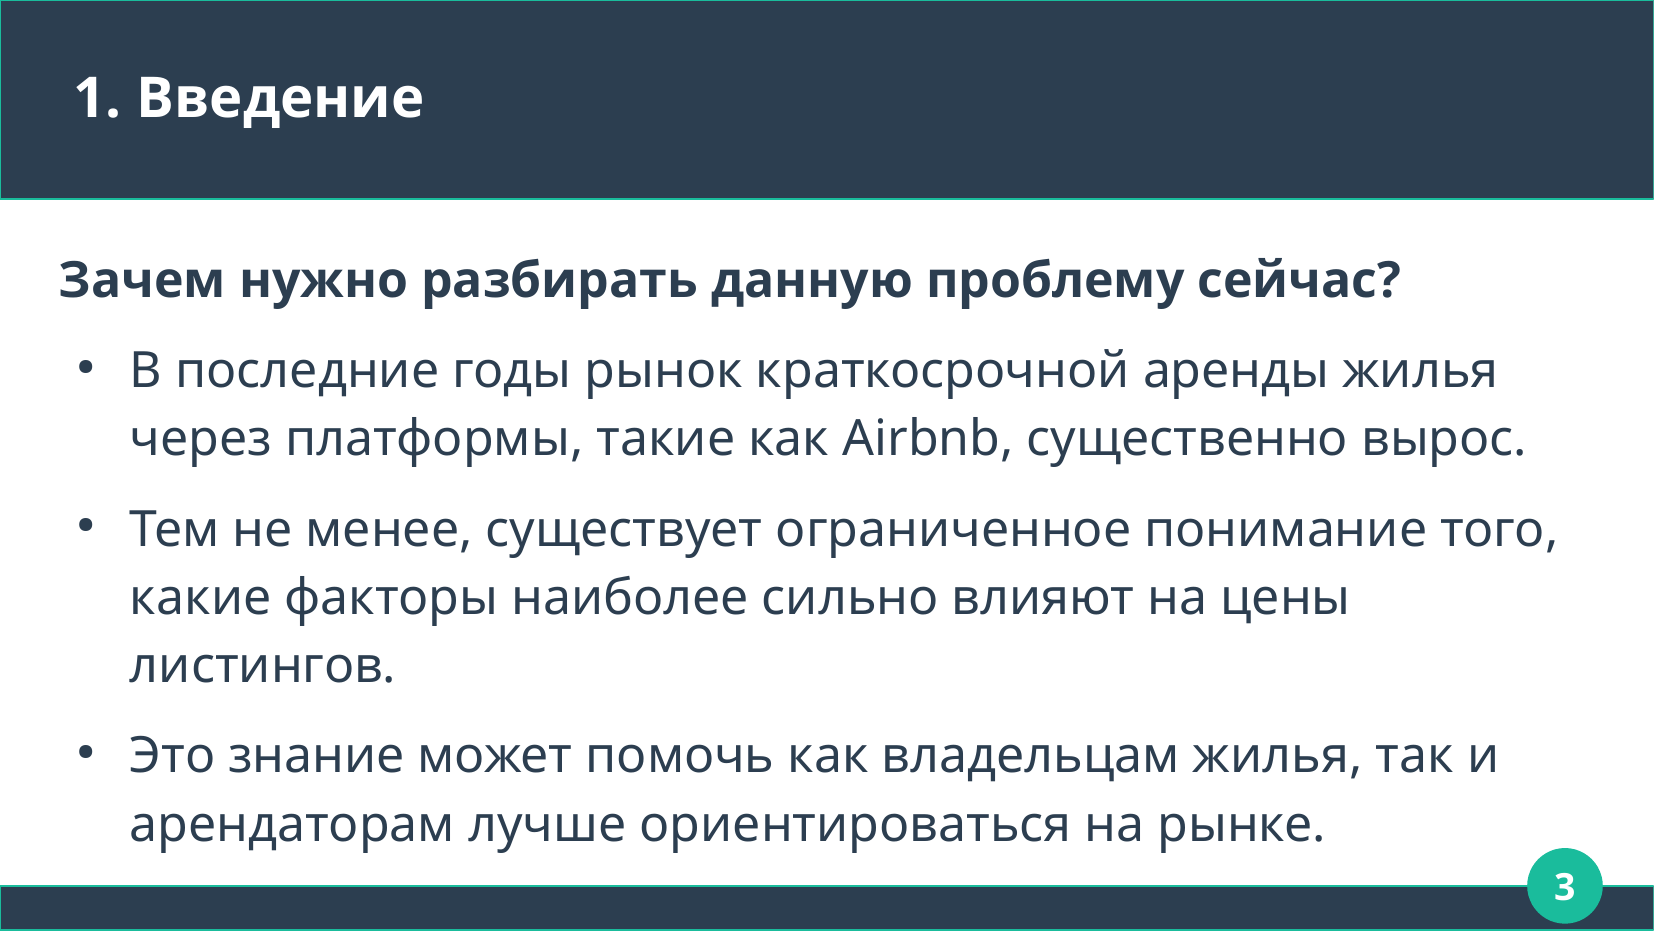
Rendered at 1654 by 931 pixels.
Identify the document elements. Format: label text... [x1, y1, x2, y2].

list Зачем нужно разбирать данную проблему сейчас? В последние годы рынок краткосрочной аренды жилья через платформы, такие как Airbnb, существенно вырос. Тем не менее, существует ограниченное понимание того, какие факторы наиболее сильно влияют на цены листингов. Это знание может помочь как владельцам жилья, так и арендаторам лучше ориентироваться на рынке. [59, 243, 1595, 864]
title 1. Введение [59, 37, 1595, 156]
